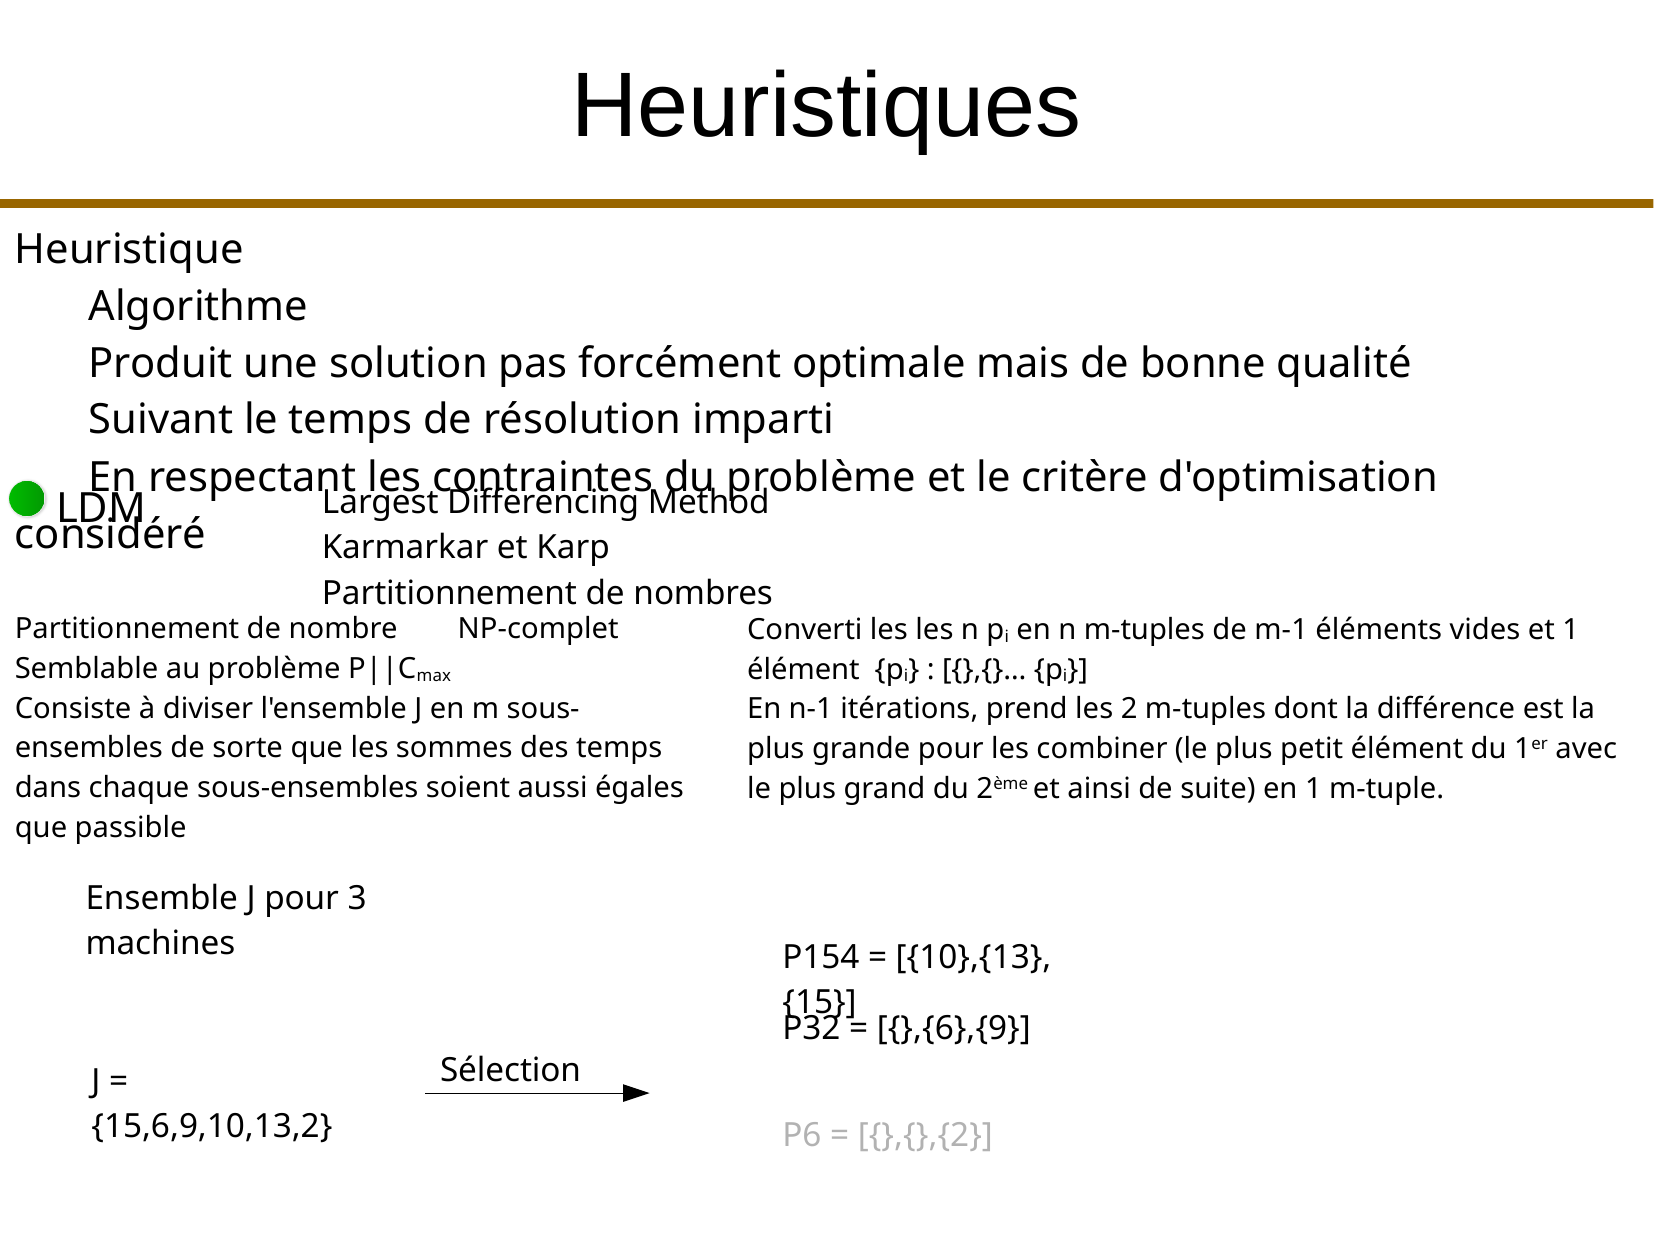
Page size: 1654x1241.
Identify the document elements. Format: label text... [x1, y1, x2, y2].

picture [6, 478, 50, 521]
text_box Converti les les n pi en n m-tuples de m-1 éléments vides et 1 élément {pi} : [{},{}… {pi}] En n-1 itérations, prend les 2 m-tuples dont la différence est la plus grande pour les combiner (le plus petit élément du 1er avec le plus grand du 2ème et ainsi de suite) en 1 m-tuple. [732, 600, 1654, 806]
title Heuristiques [82, 34, 1571, 175]
text_box Ensemble J pour 3 machines [70, 866, 532, 920]
text_box Largest Differencing Method Karmarkar et Karp Partitionnement de nombres [307, 470, 810, 600]
text_box Partitionnement de nombre NP-complet Semblable au problème P||Cmax Consiste à diviser l'ensemble J en m sous-ensembles de sorte que les sommes des temps dans chaque sous-ensembles soient aussi égales que passible [0, 600, 733, 793]
text_box LDM [41, 470, 237, 534]
text_box Sélection [425, 1038, 674, 1130]
text_box Heuristique Algorithme Produit une solution pas forcément optimale mais de bonne qualité Suivant le temps de résolution imparti En respectant les contraintes du problème et le critère d'optimisation considéré [0, 210, 1654, 465]
text_box P154 = [{10},{13},{15}] [767, 925, 1123, 981]
text_box P6 = [{},{},{2}] [767, 1103, 1028, 1157]
text_box J = {15,6,9,10,13,2} [76, 1049, 384, 1103]
text_box P32 = [{},{6},{9}] [767, 996, 1087, 1052]
